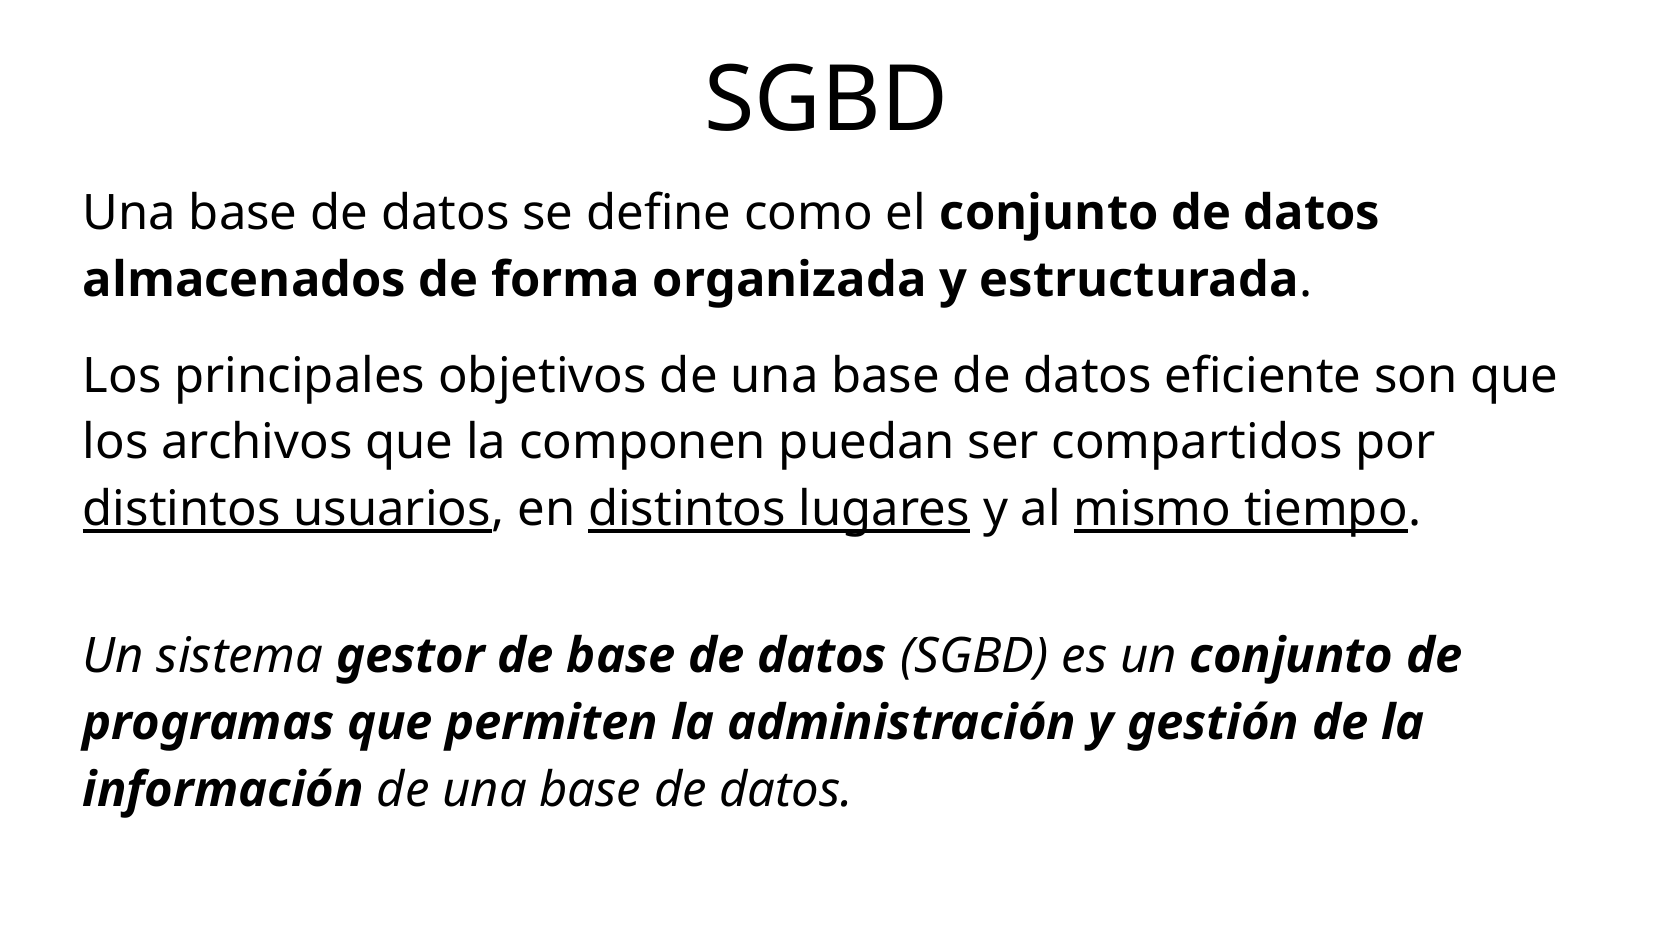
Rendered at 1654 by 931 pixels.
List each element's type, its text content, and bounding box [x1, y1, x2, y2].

title SGBD [82, 37, 1571, 154]
list Una base de datos se define como el conjunto de datos almacenados de forma organizada y estructurada. Los principales objetivos de una base de datos eficiente son que los archivos que la componen puedan ser compartidos por distintos usuarios, en distintos lugares y al mismo tiempo. Un sistema gestor de base de datos (SGBD) es un conjunto de programas que permiten la administración y gestión de la información de una base de datos. [82, 177, 1571, 827]
